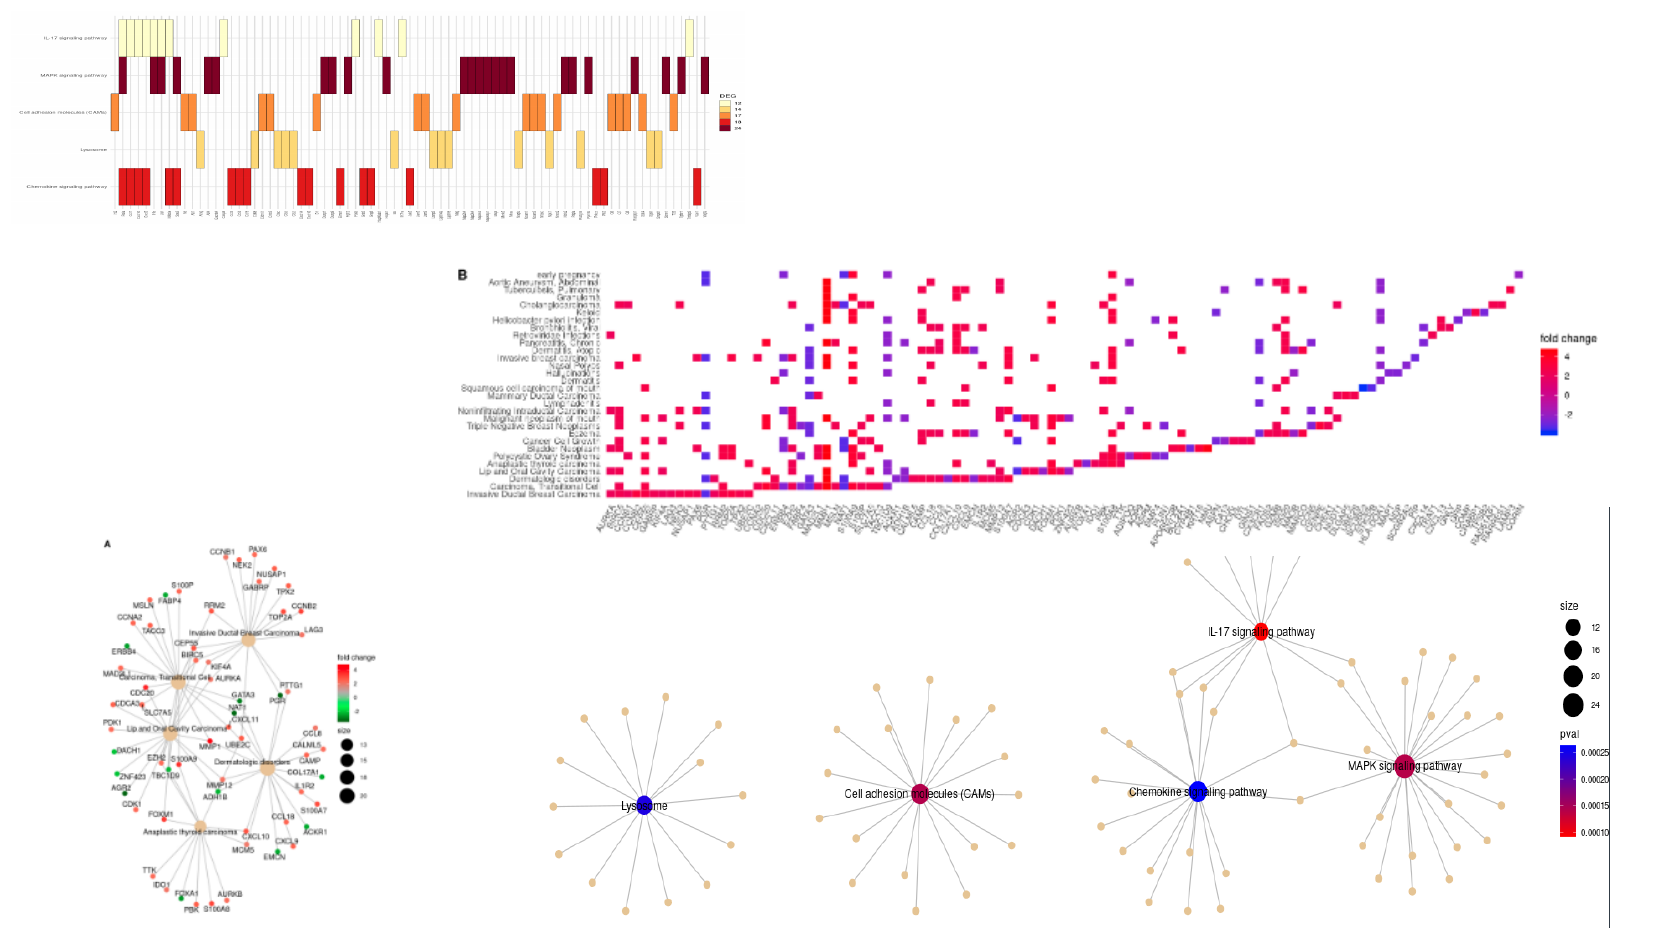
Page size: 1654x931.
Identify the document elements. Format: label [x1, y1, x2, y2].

picture [11, 11, 745, 225]
picture [92, 531, 378, 922]
picture [448, 261, 1610, 928]
